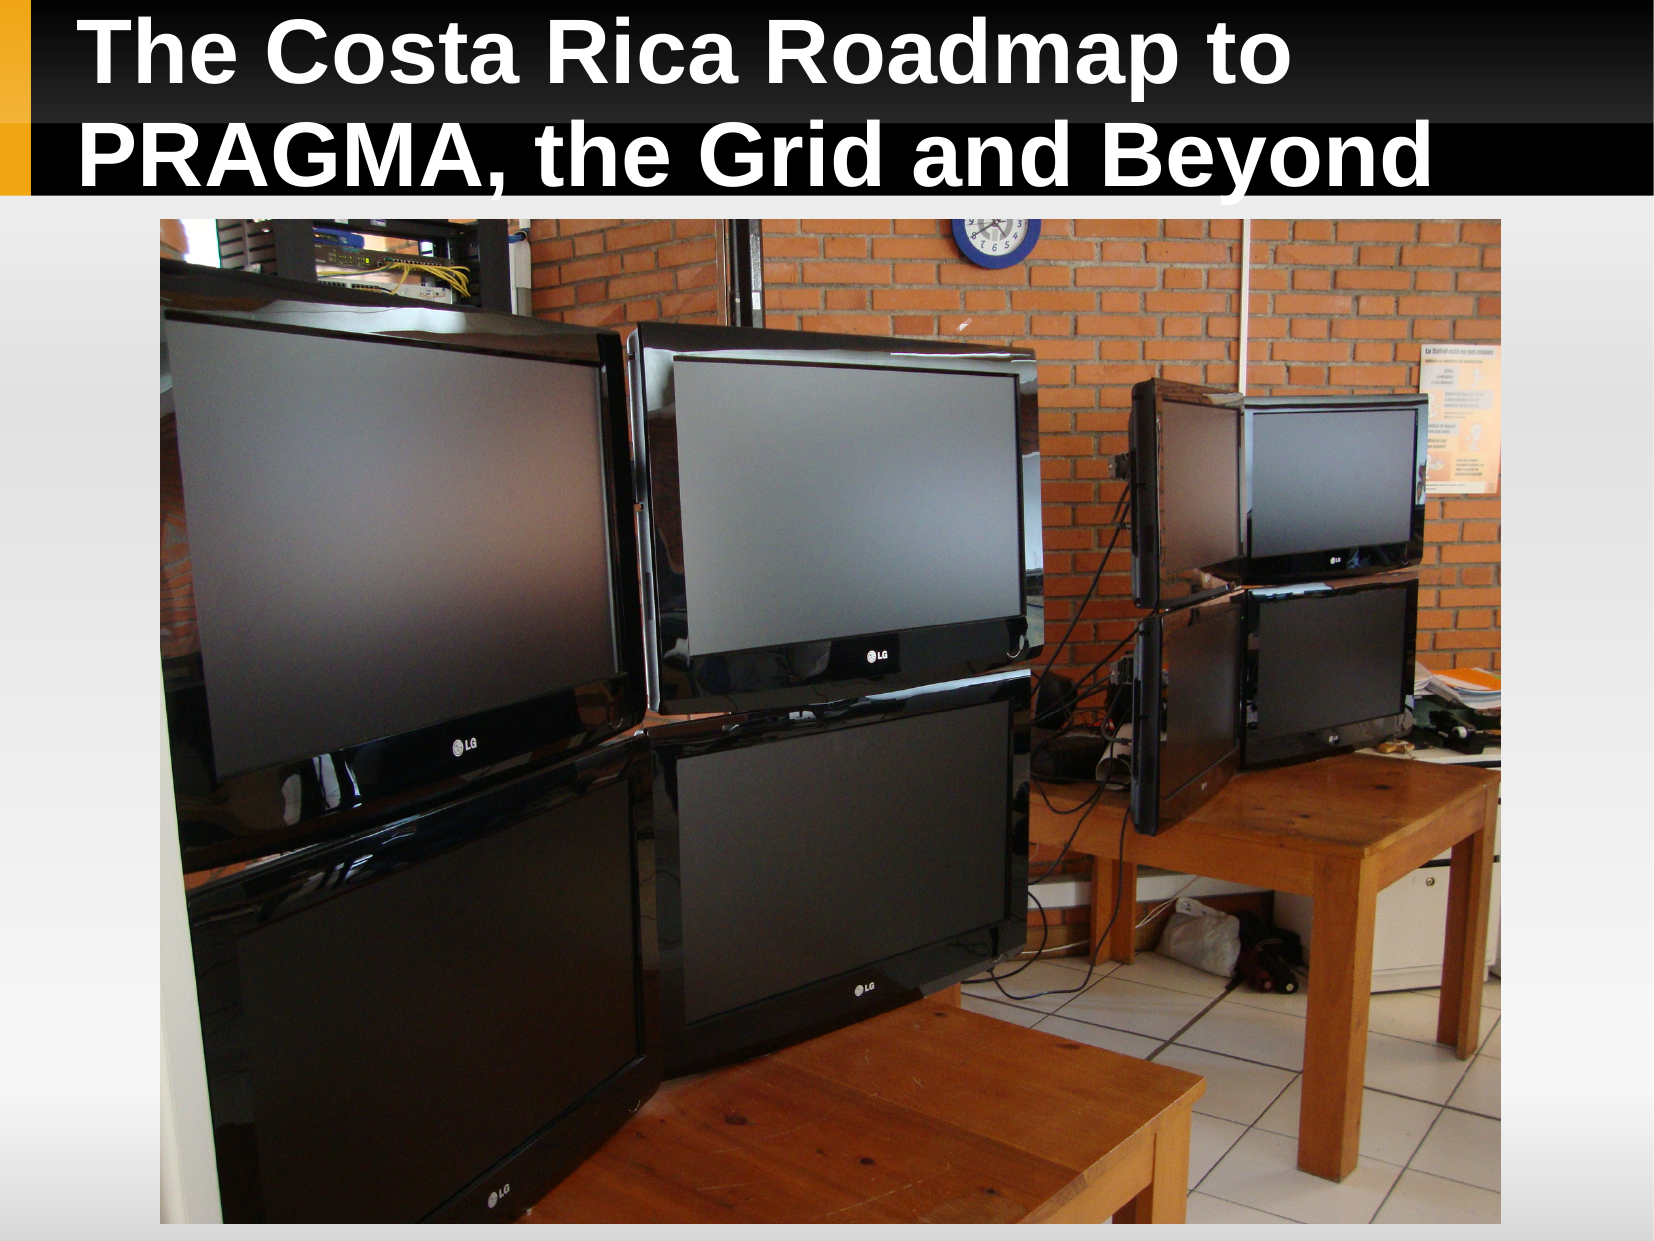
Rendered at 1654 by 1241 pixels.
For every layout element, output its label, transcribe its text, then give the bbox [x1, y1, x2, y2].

title The Costa Rica Roadmap to PRAGMA, the Grid and Beyond [76, 0, 1565, 208]
picture [0, 0, 1654, 1241]
